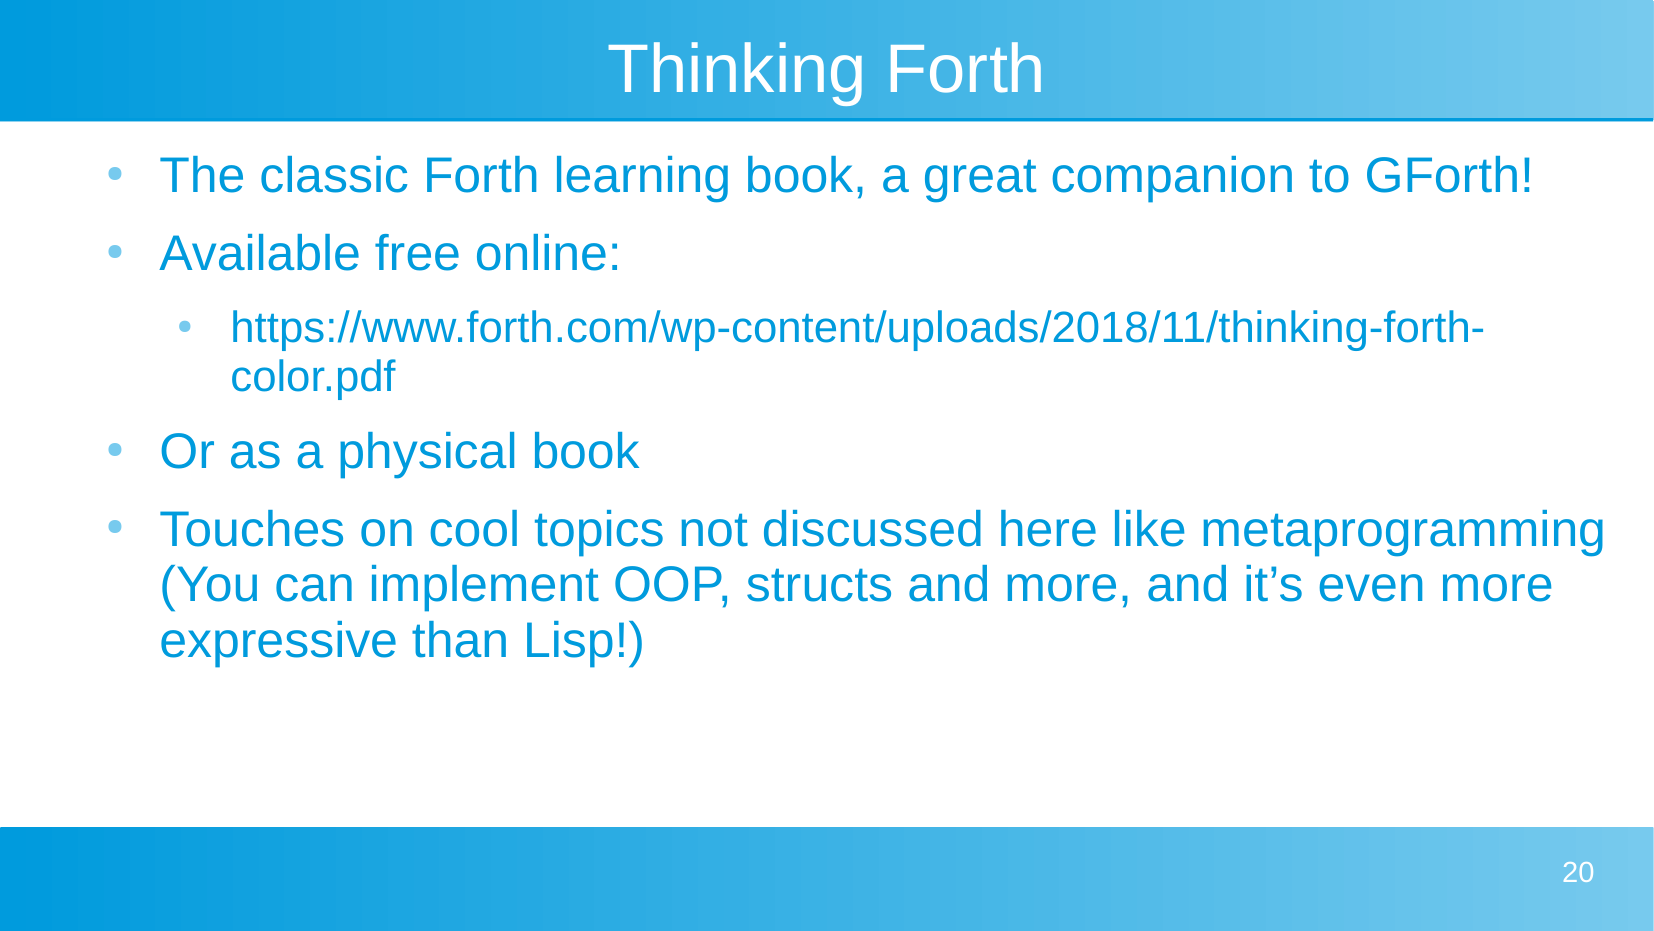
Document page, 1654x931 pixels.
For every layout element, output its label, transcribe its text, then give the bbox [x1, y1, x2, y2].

list The classic Forth learning book, a great companion to GForth! Available free online: https://www.forth.com/wp-content/uploads/2018/11/thinking-forth-color.pdf Or as a physical book Touches on cool topics not discussed here like metaprogramming (You can implement OOP, structs and more, and it’s even more expressive than Lisp!) [88, 147, 1625, 739]
title Thinking Forth [59, 29, 1595, 108]
